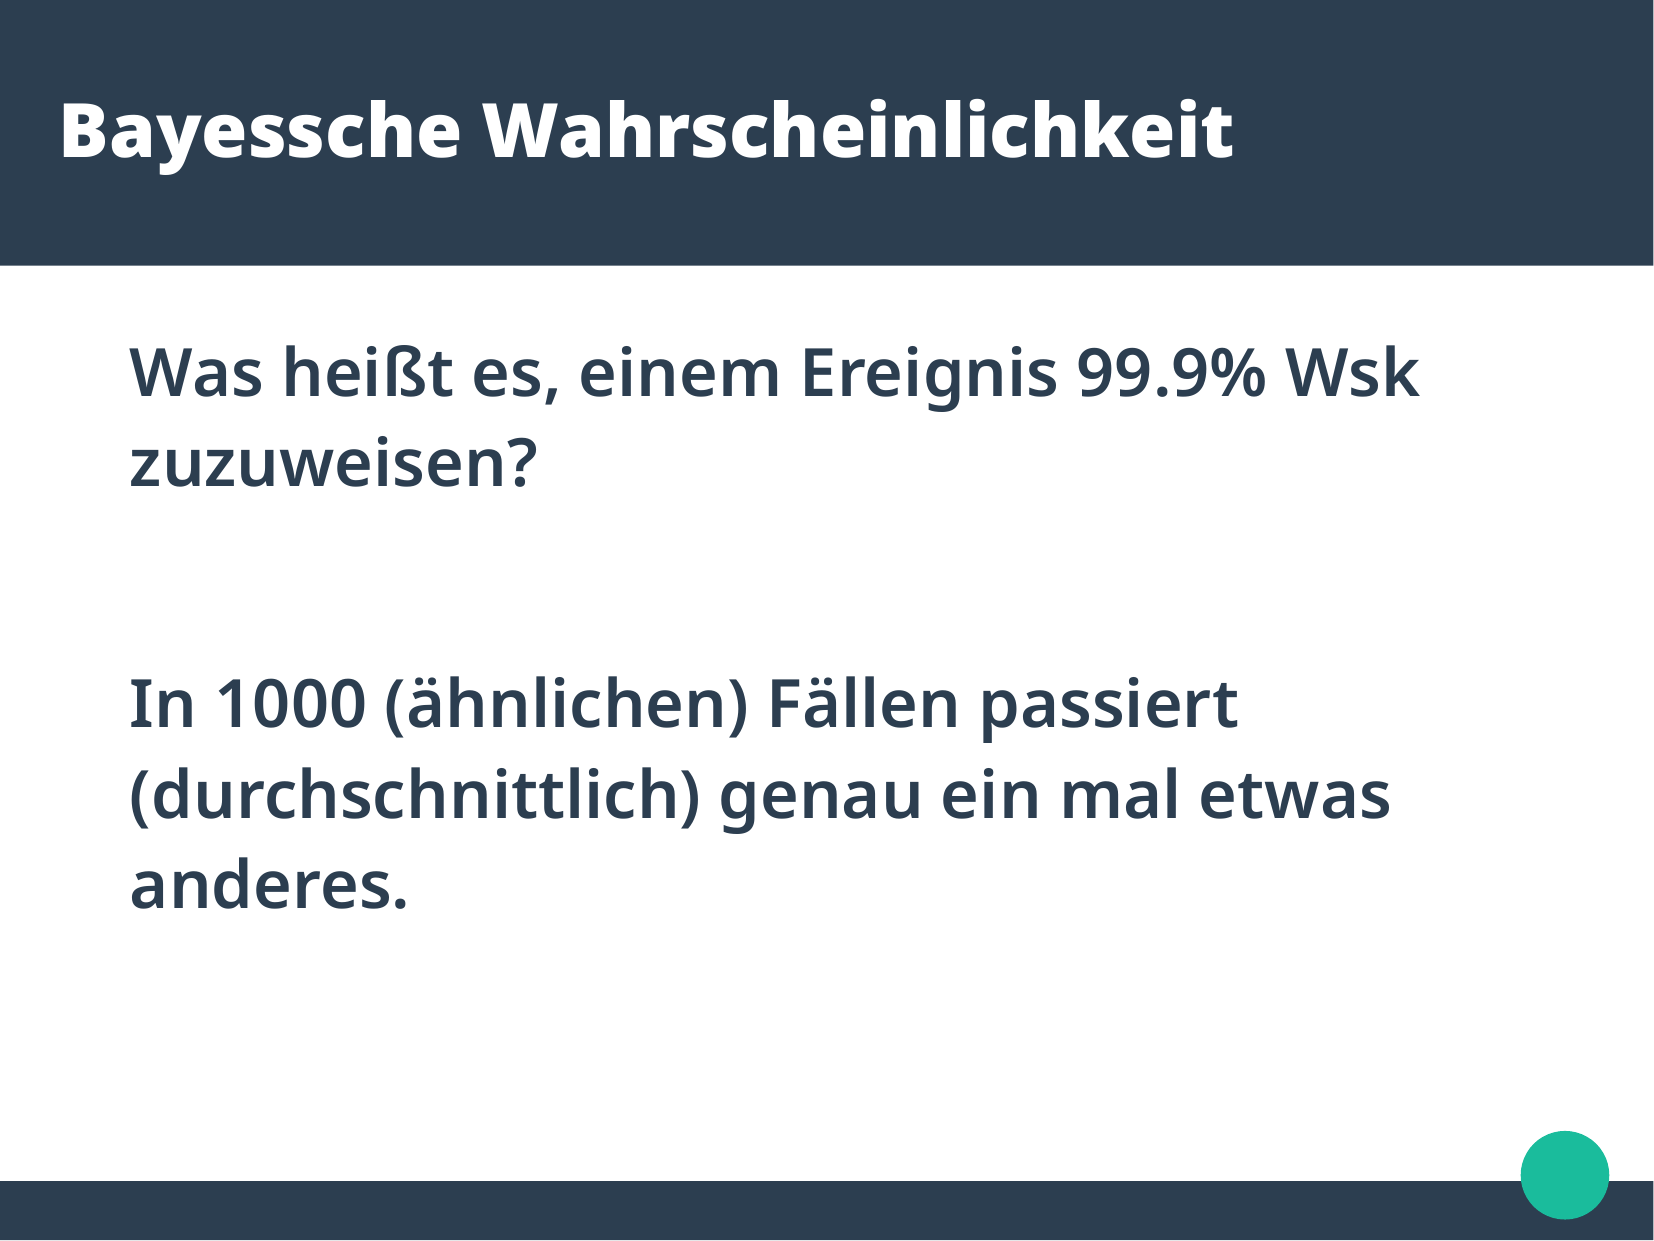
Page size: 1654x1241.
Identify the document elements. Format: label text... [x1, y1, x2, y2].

list Was heißt es, einem Ereignis 99.9% Wsk zuzuweisen? In 1000 (ähnlichen) Fällen passiert (durchschnittlich) genau ein mal etwas anderes. [59, 324, 1595, 1152]
title Bayessche Wahrscheinlichkeit [59, 49, 1595, 207]
